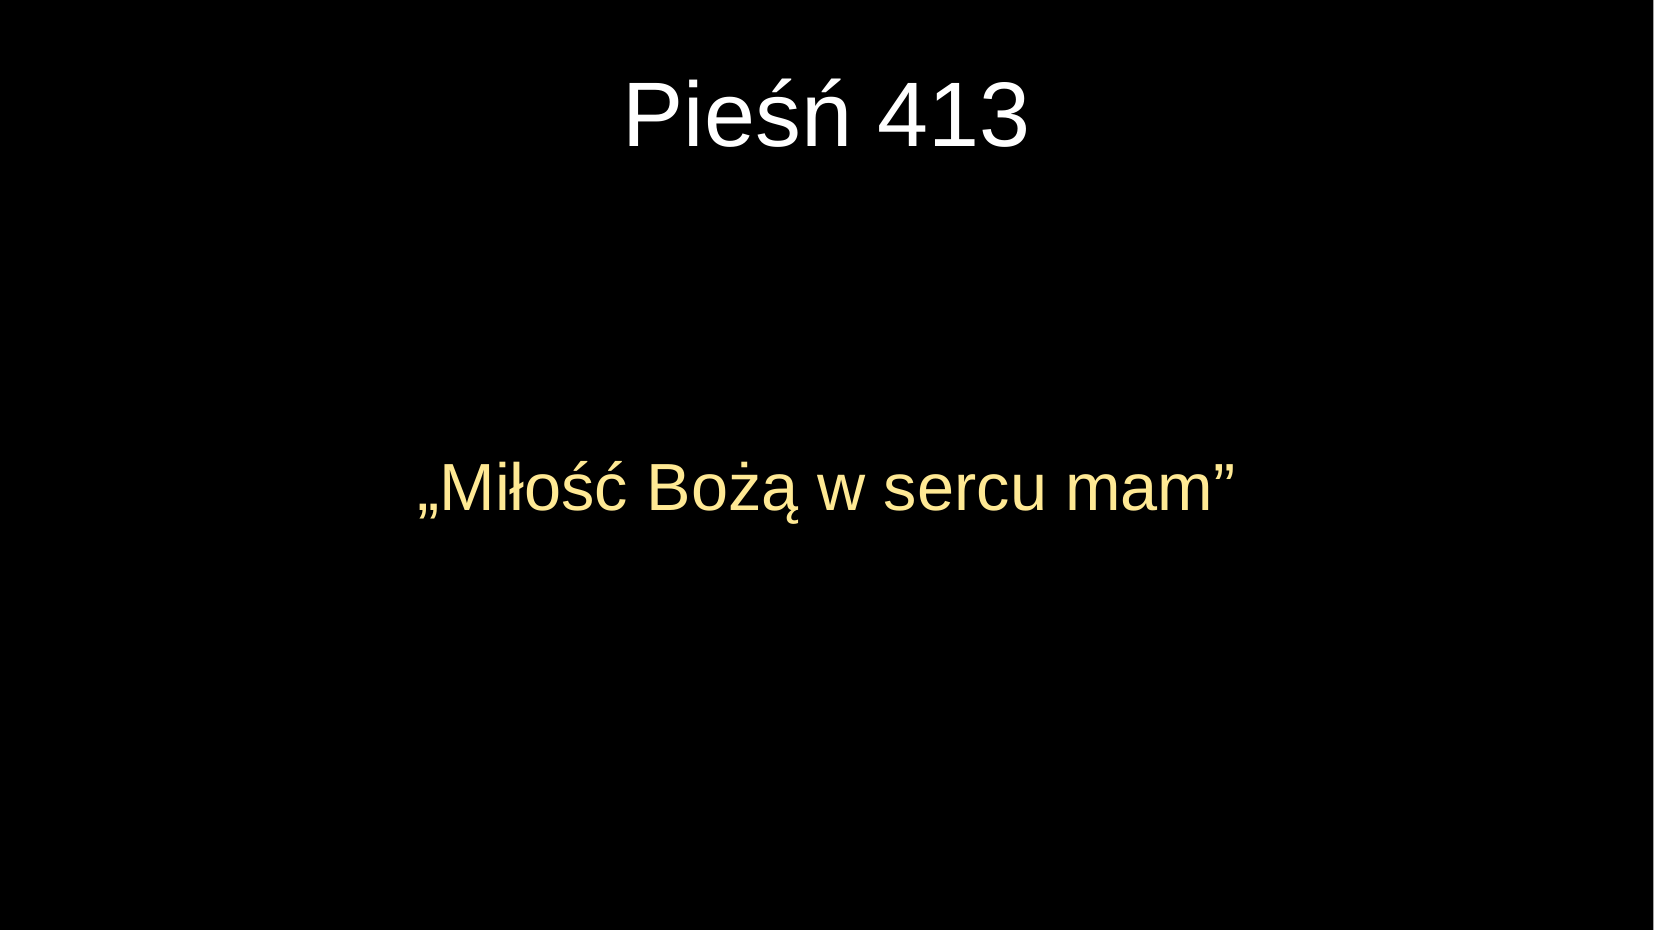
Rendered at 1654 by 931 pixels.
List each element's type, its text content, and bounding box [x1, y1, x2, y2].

title Pieśń 413 [82, 37, 1571, 193]
subtitle „Miłość Bożą w sercu mam” [82, 217, 1571, 757]
